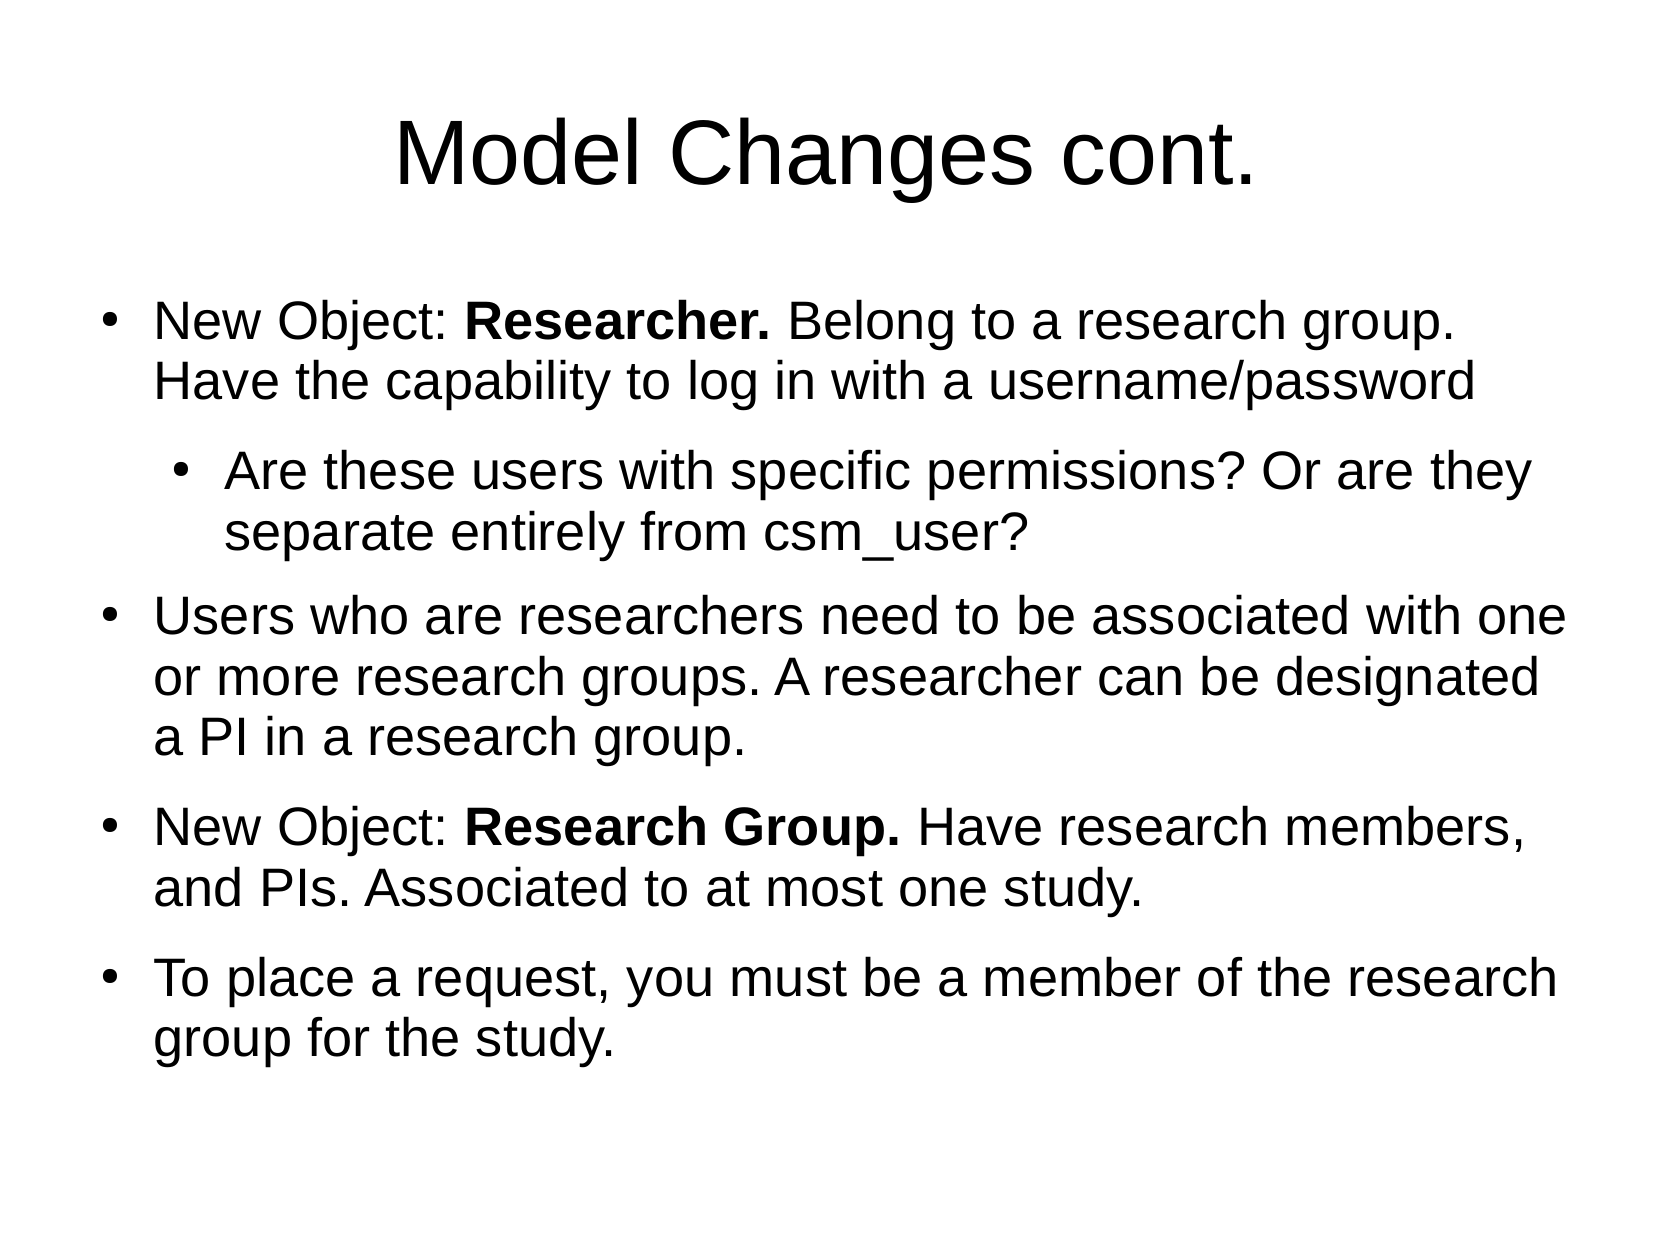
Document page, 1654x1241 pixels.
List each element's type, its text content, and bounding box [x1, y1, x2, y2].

title Model Changes cont. [82, 56, 1571, 250]
list New Object: Researcher. Belong to a research group. Have the capability to log in with a username/password Are these users with specific permissions? Or are they separate entirely from csm_user? Users who are researchers need to be associated with one or more research groups. A researcher can be designated a PI in a research group. New Object: Research Group. Have research members, and PIs. Associated to at most one study. To place a request, you must be a member of the research group for the study. [82, 290, 1571, 1109]
